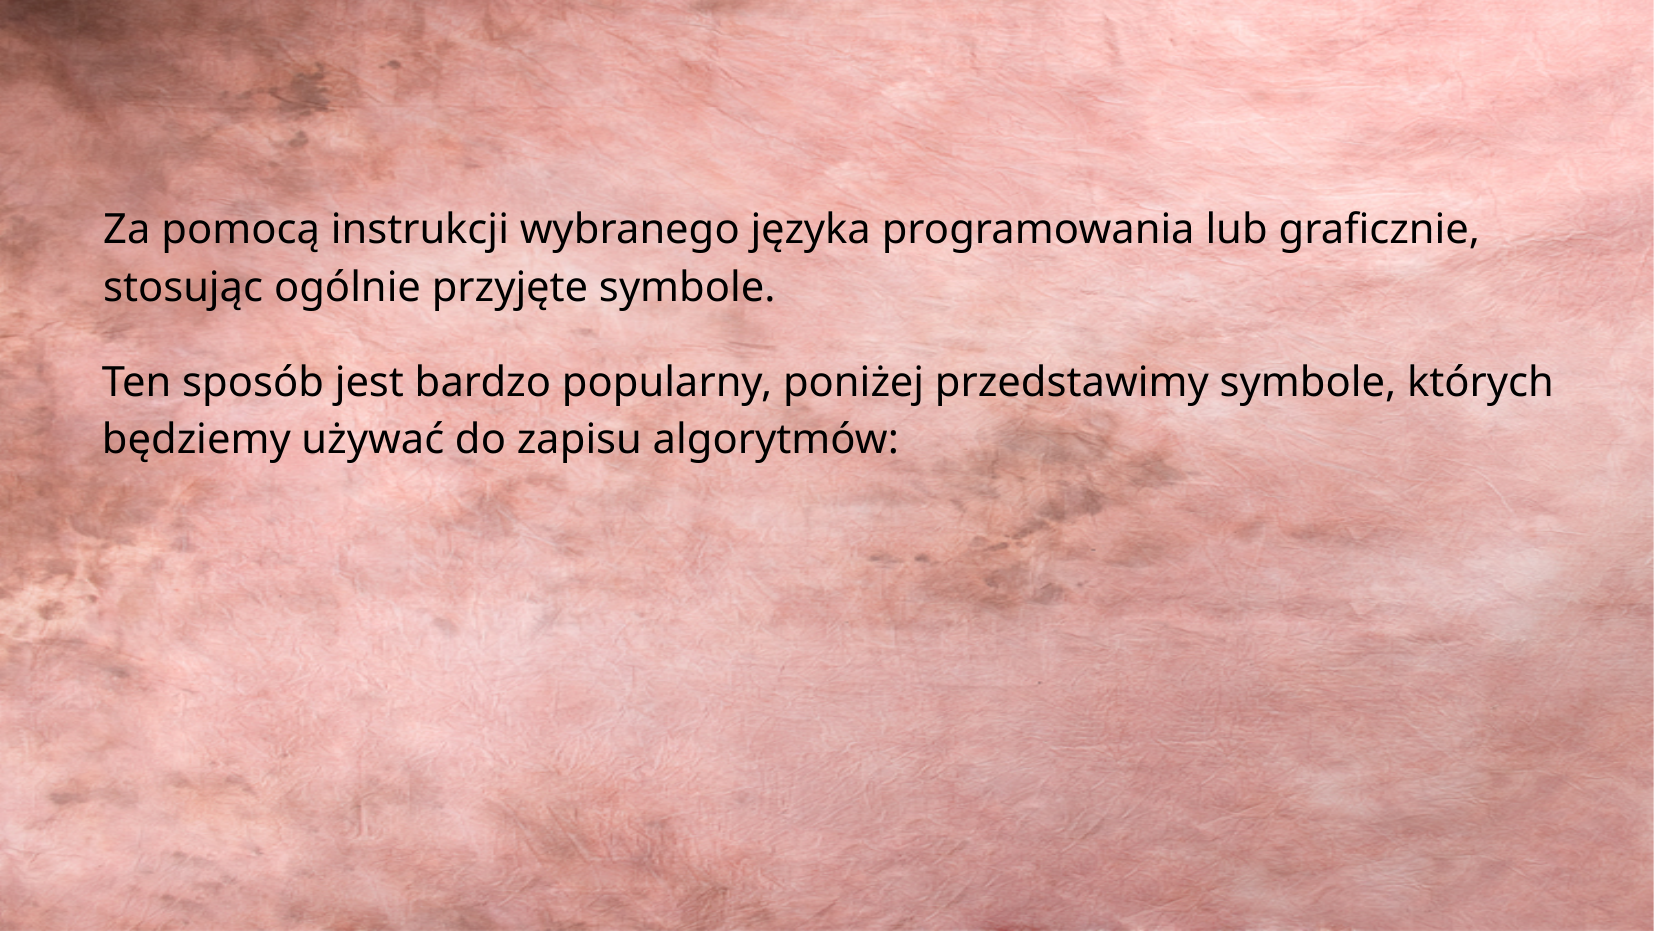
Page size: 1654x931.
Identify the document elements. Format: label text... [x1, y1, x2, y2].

title Ten sposób jest bardzo popularny, poniżej przedstawimy symbole, których będziemy używać do zapisu algorytmów: [101, 360, 1591, 516]
picture [0, 0, 1654, 931]
text_box Za pomocą instrukcji wybranego języka programowania lub graficznie, stosując ogólnie przyjęte symbole. [88, 134, 1546, 301]
